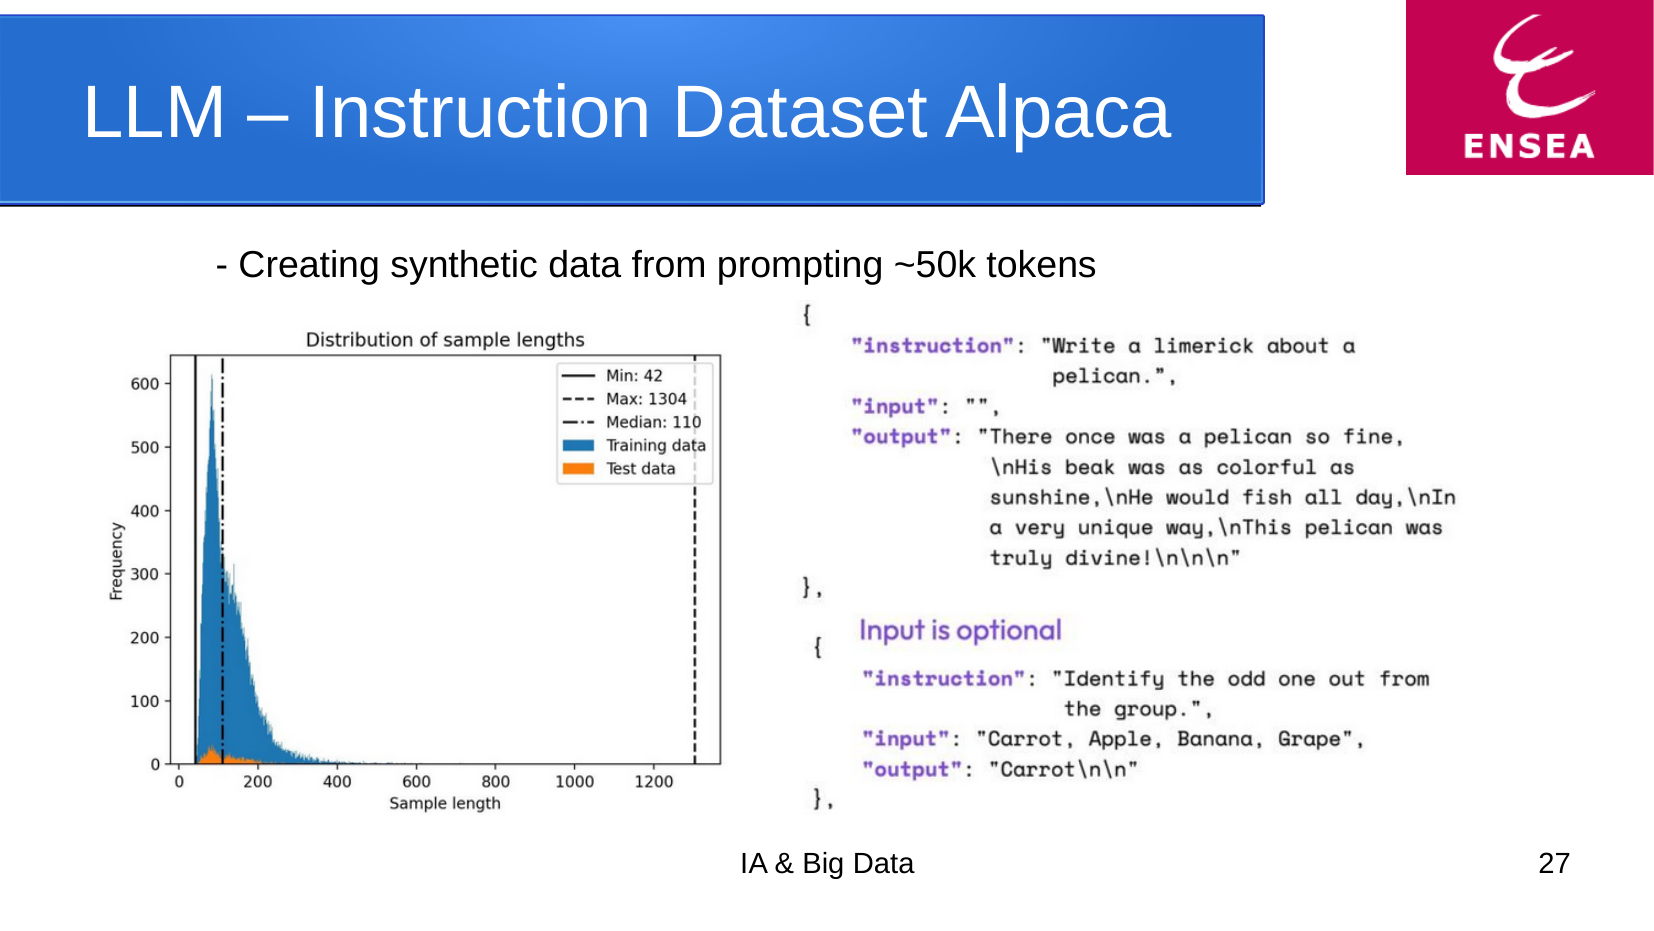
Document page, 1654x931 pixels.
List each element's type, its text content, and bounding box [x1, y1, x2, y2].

text_box - Creating synthetic data from prompting ~50k tokens [200, 236, 1123, 294]
picture [1406, 0, 1654, 175]
title LLM – Instruction Dataset Alpaca [82, 35, 1235, 189]
picture [791, 300, 1468, 815]
picture [94, 317, 745, 815]
